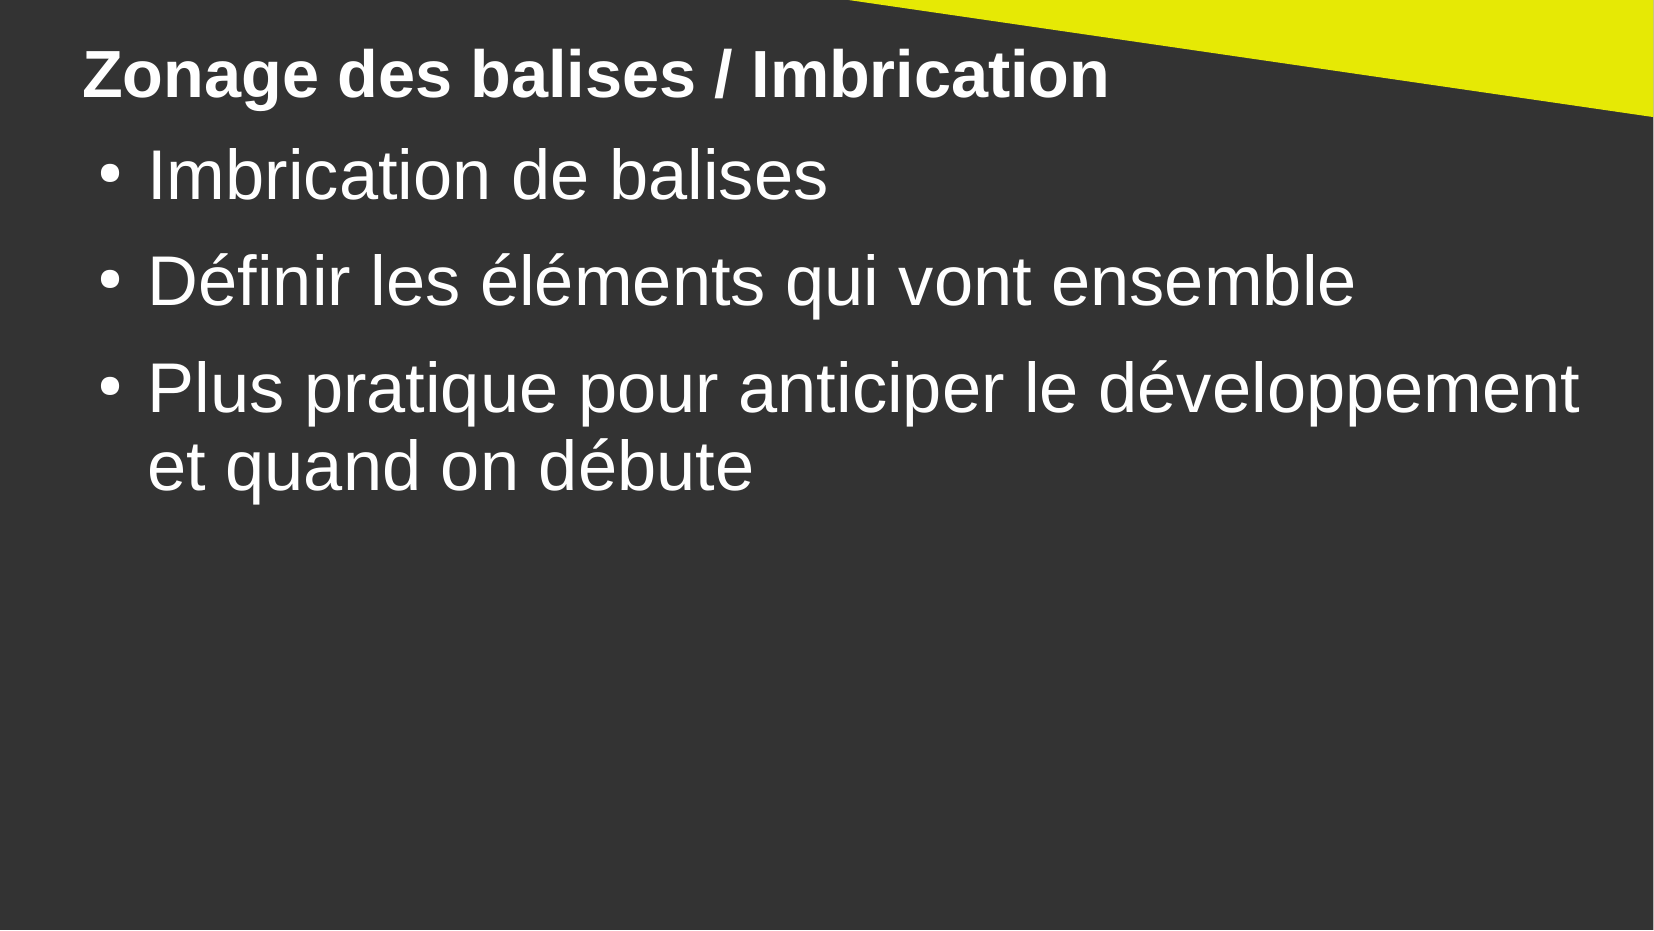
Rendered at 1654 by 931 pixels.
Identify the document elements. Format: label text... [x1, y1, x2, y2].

text_box [848, 0, 1654, 118]
title Zonage des balises / Imbrication [82, 37, 1571, 114]
list Imbrication de balises Définir les éléments qui vont ensemble Plus pratique pour anticiper le développement et quand on débute [80, 135, 1620, 507]
